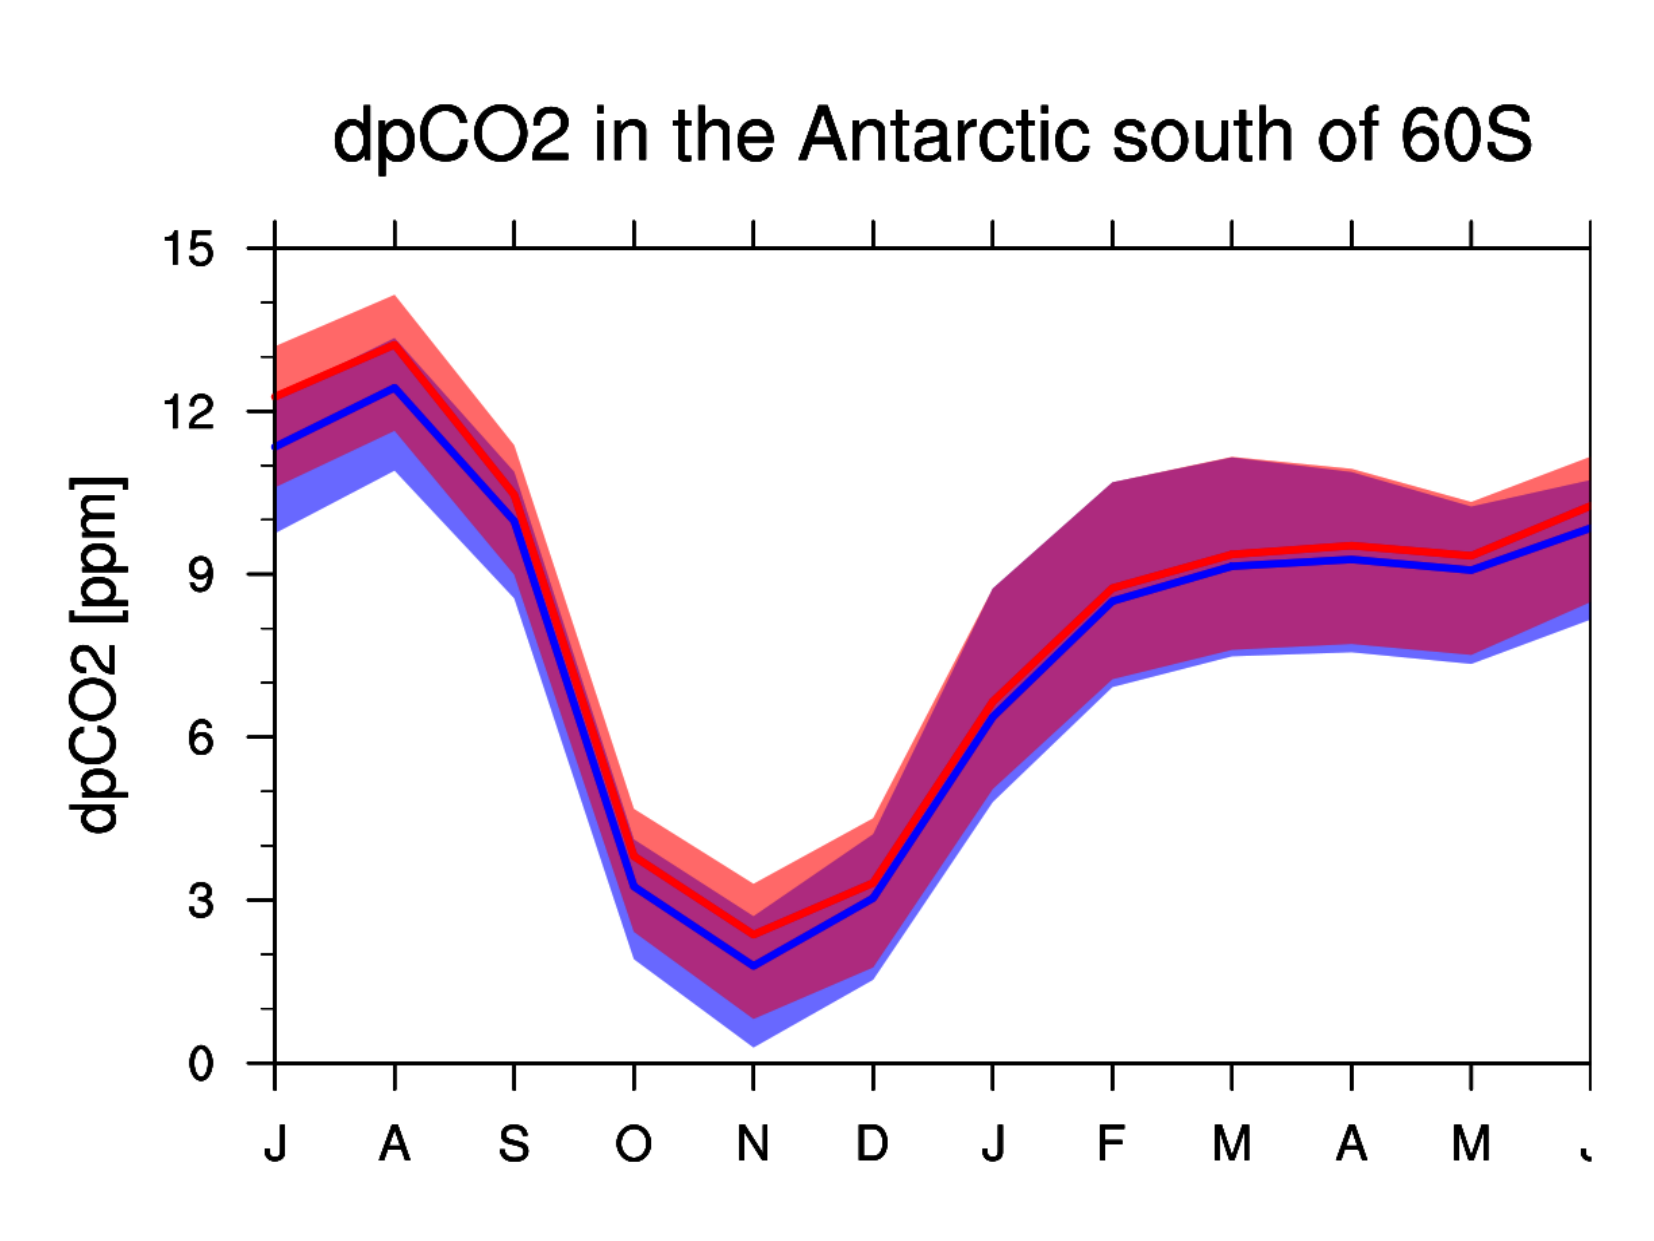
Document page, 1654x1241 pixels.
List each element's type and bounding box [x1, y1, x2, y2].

picture [0, 71, 1654, 1166]
